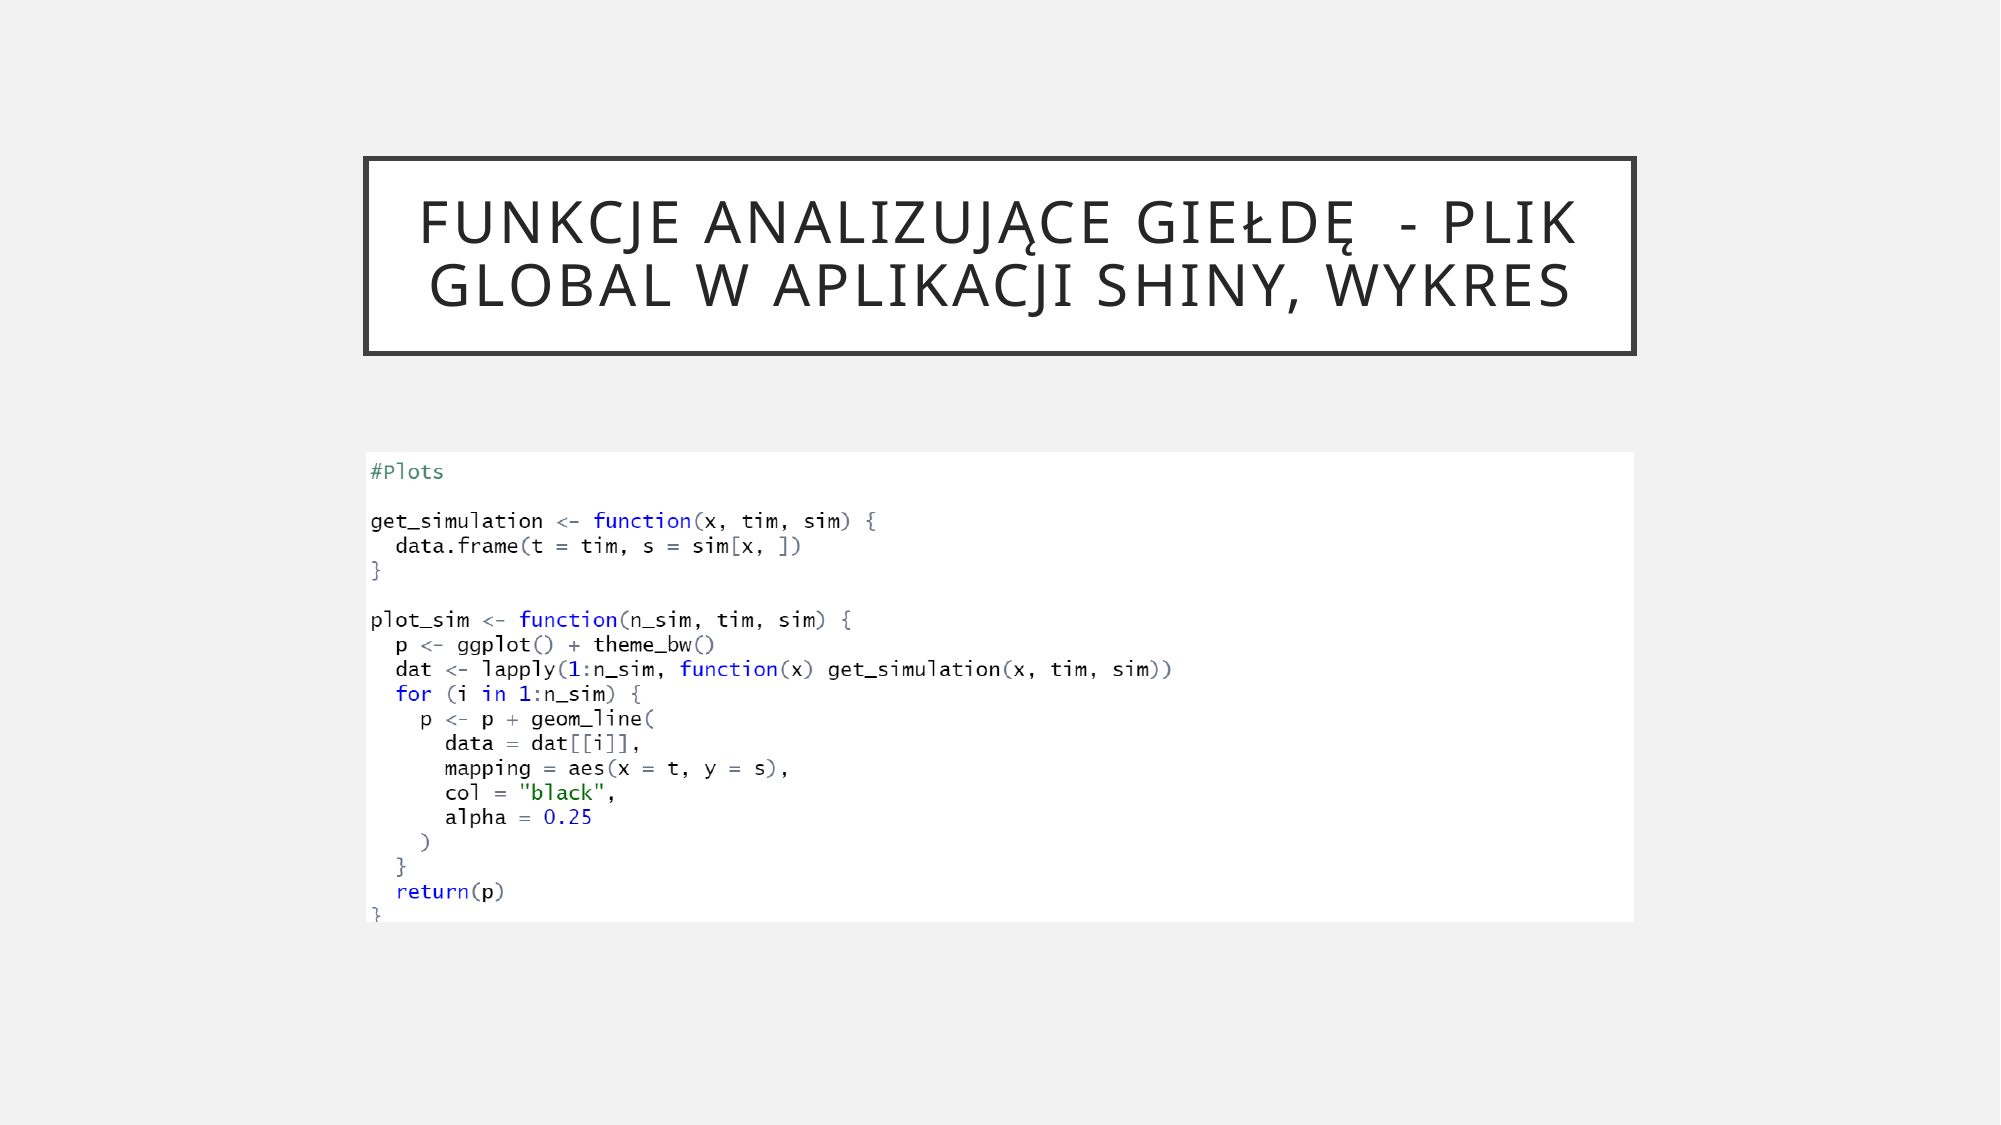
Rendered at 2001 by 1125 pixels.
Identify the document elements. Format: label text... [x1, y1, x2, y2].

title Funkcje analizujące giełdę - plik global w aplikacji shiny, Wykres [366, 158, 1634, 354]
picture [366, 452, 1634, 922]
